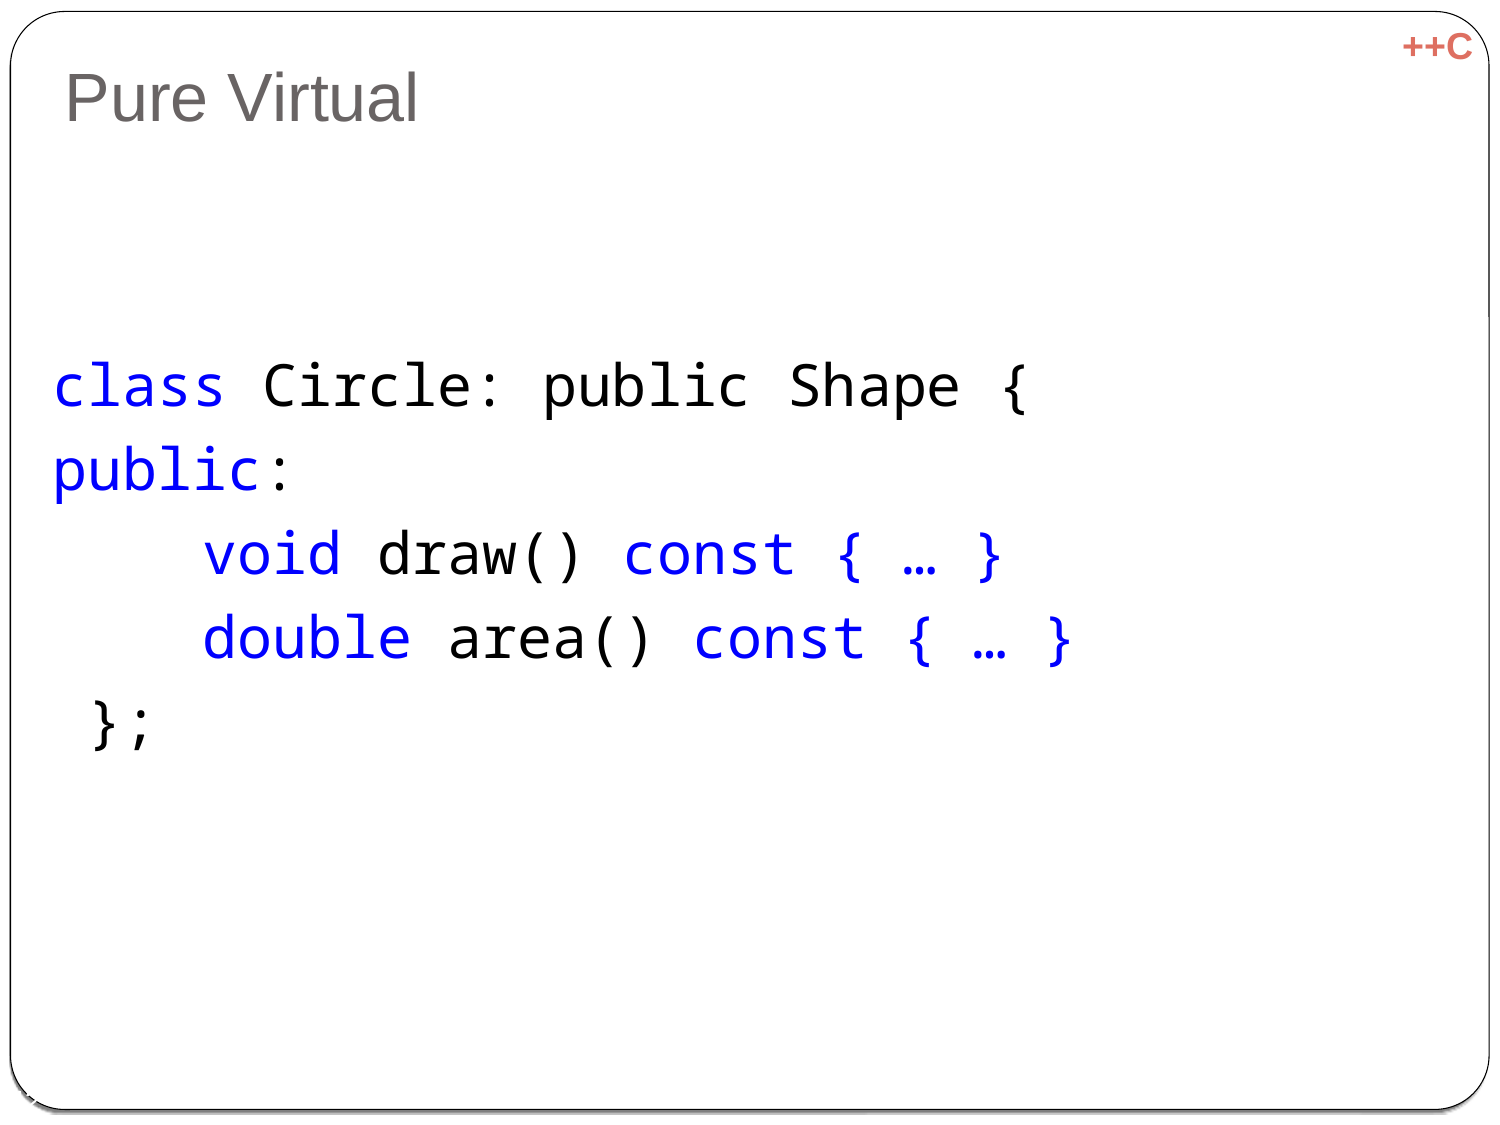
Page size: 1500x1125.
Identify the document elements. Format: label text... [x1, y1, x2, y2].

slide_number <number> [0, 1074, 50, 1125]
list class Circle: public Shape { public: void draw() const { … } double area() const { … } }; [37, 162, 1463, 1088]
title Pure Virtual [50, 45, 1450, 150]
